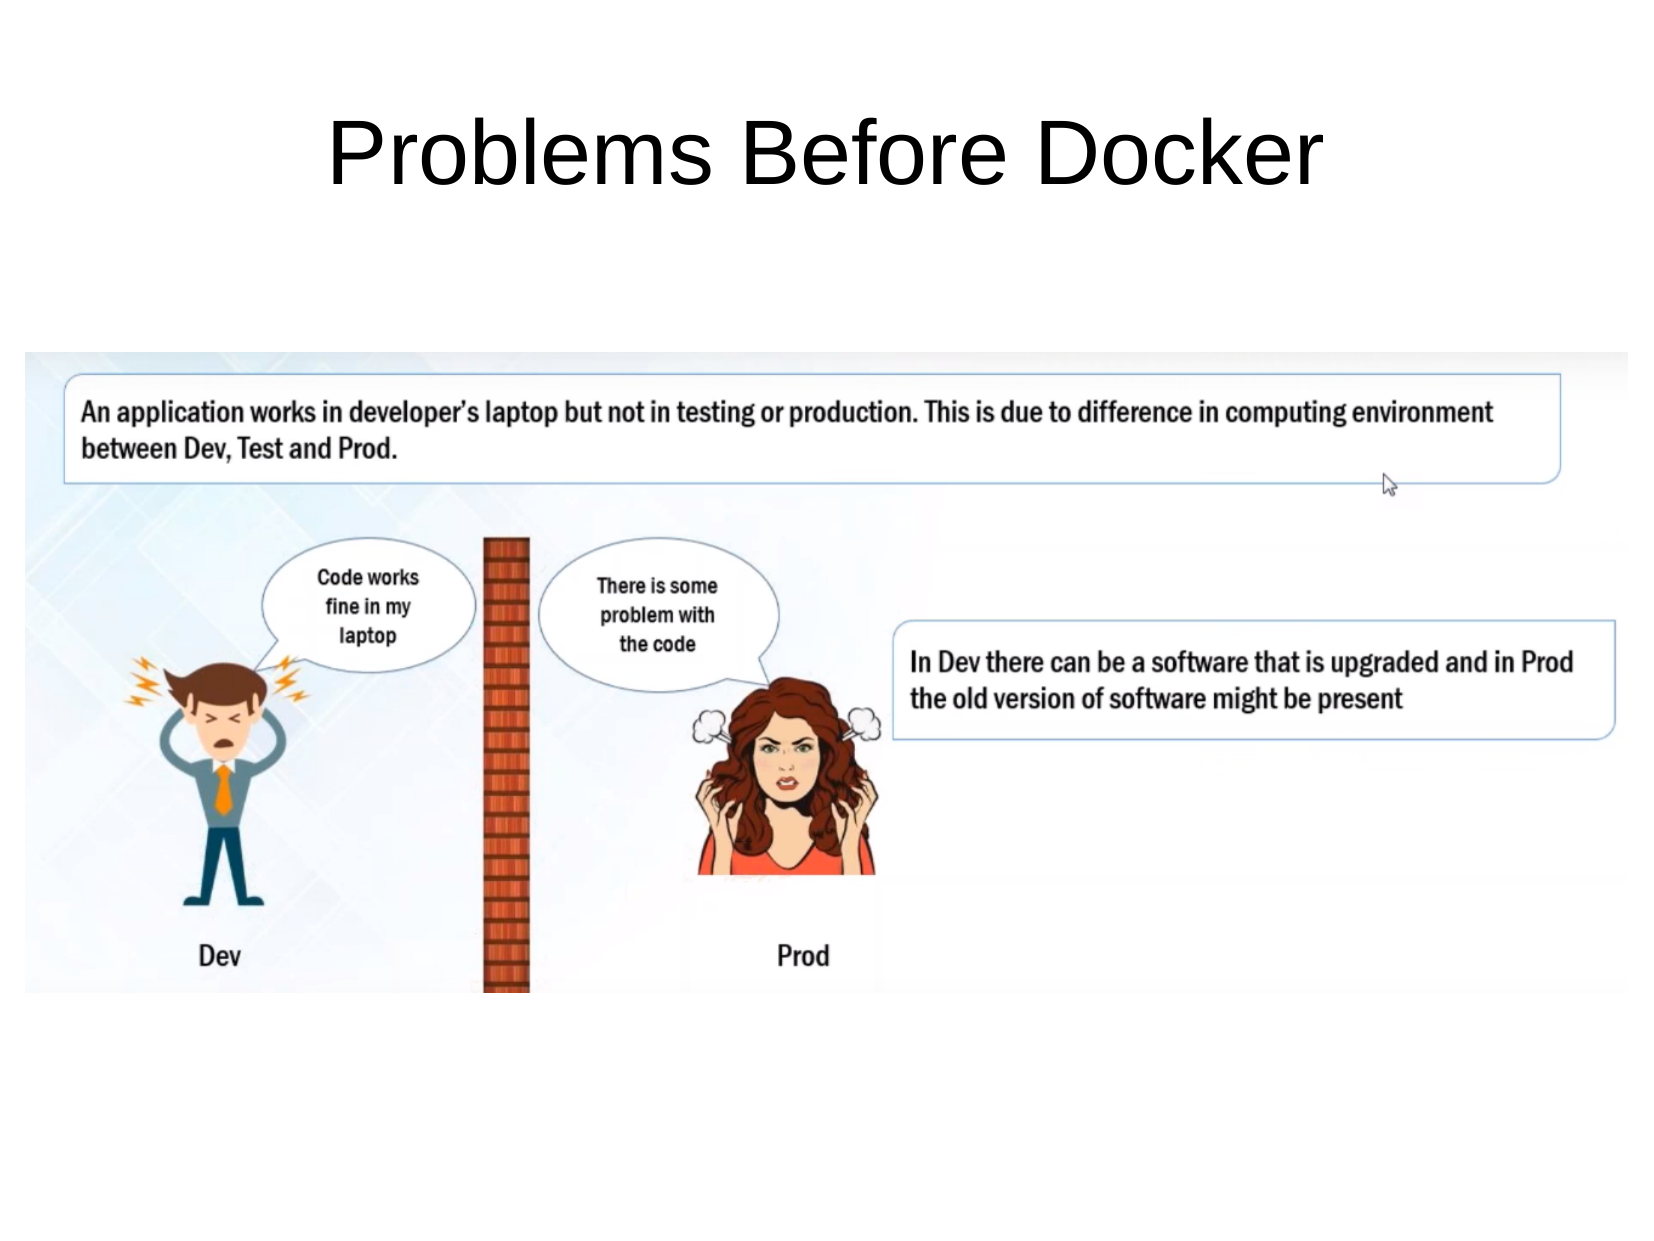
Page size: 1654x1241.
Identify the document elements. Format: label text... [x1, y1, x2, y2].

title Problems Before Docker [82, 49, 1571, 257]
picture [25, 352, 1628, 993]
